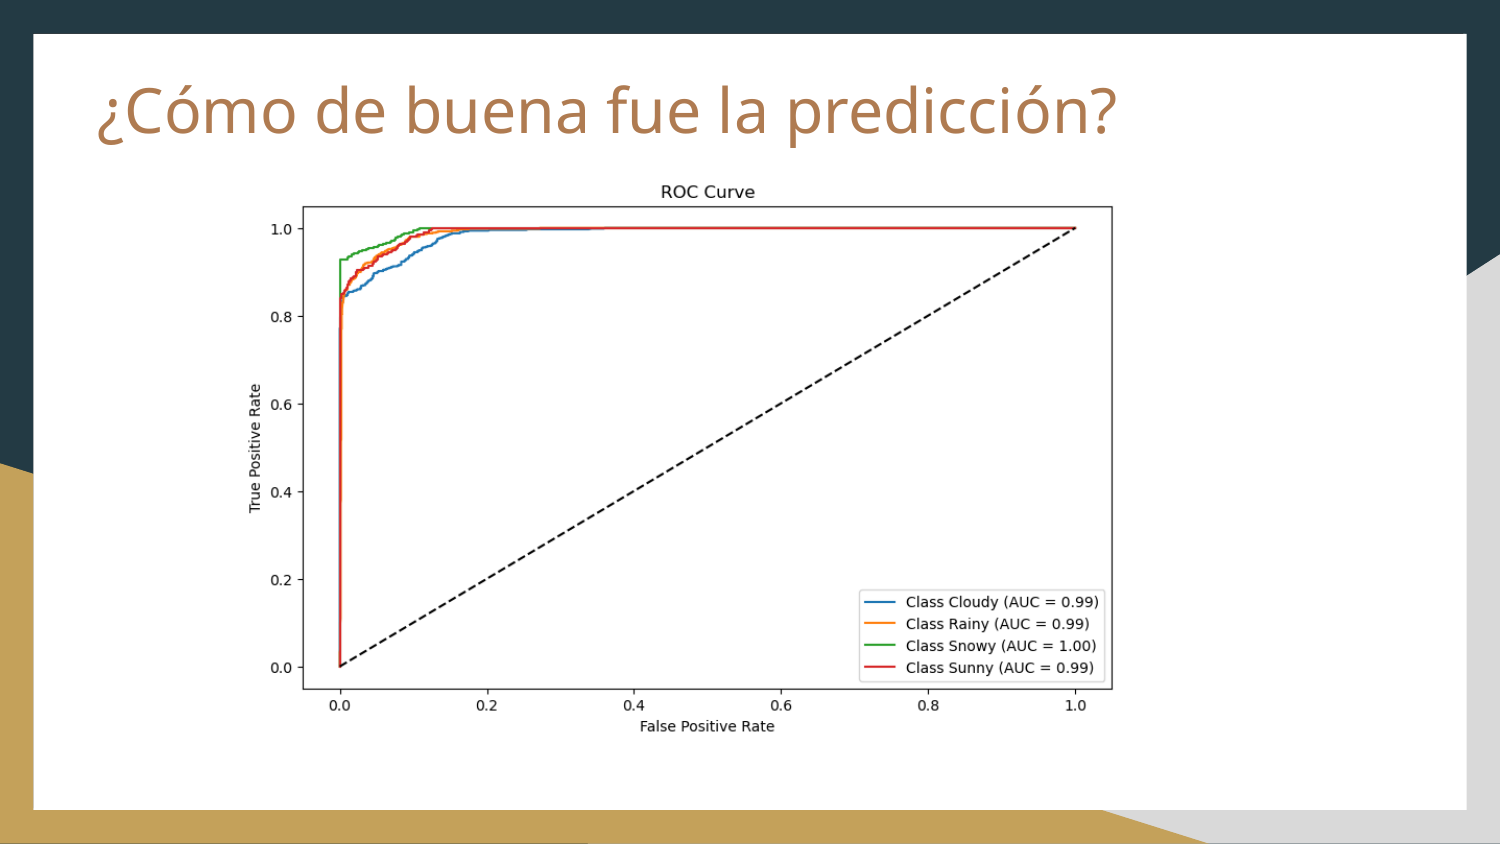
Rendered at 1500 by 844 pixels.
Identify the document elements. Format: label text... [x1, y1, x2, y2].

title ¿Cómo de buena fue la predicción? [82, 51, 1314, 209]
picture [239, 175, 1122, 744]
